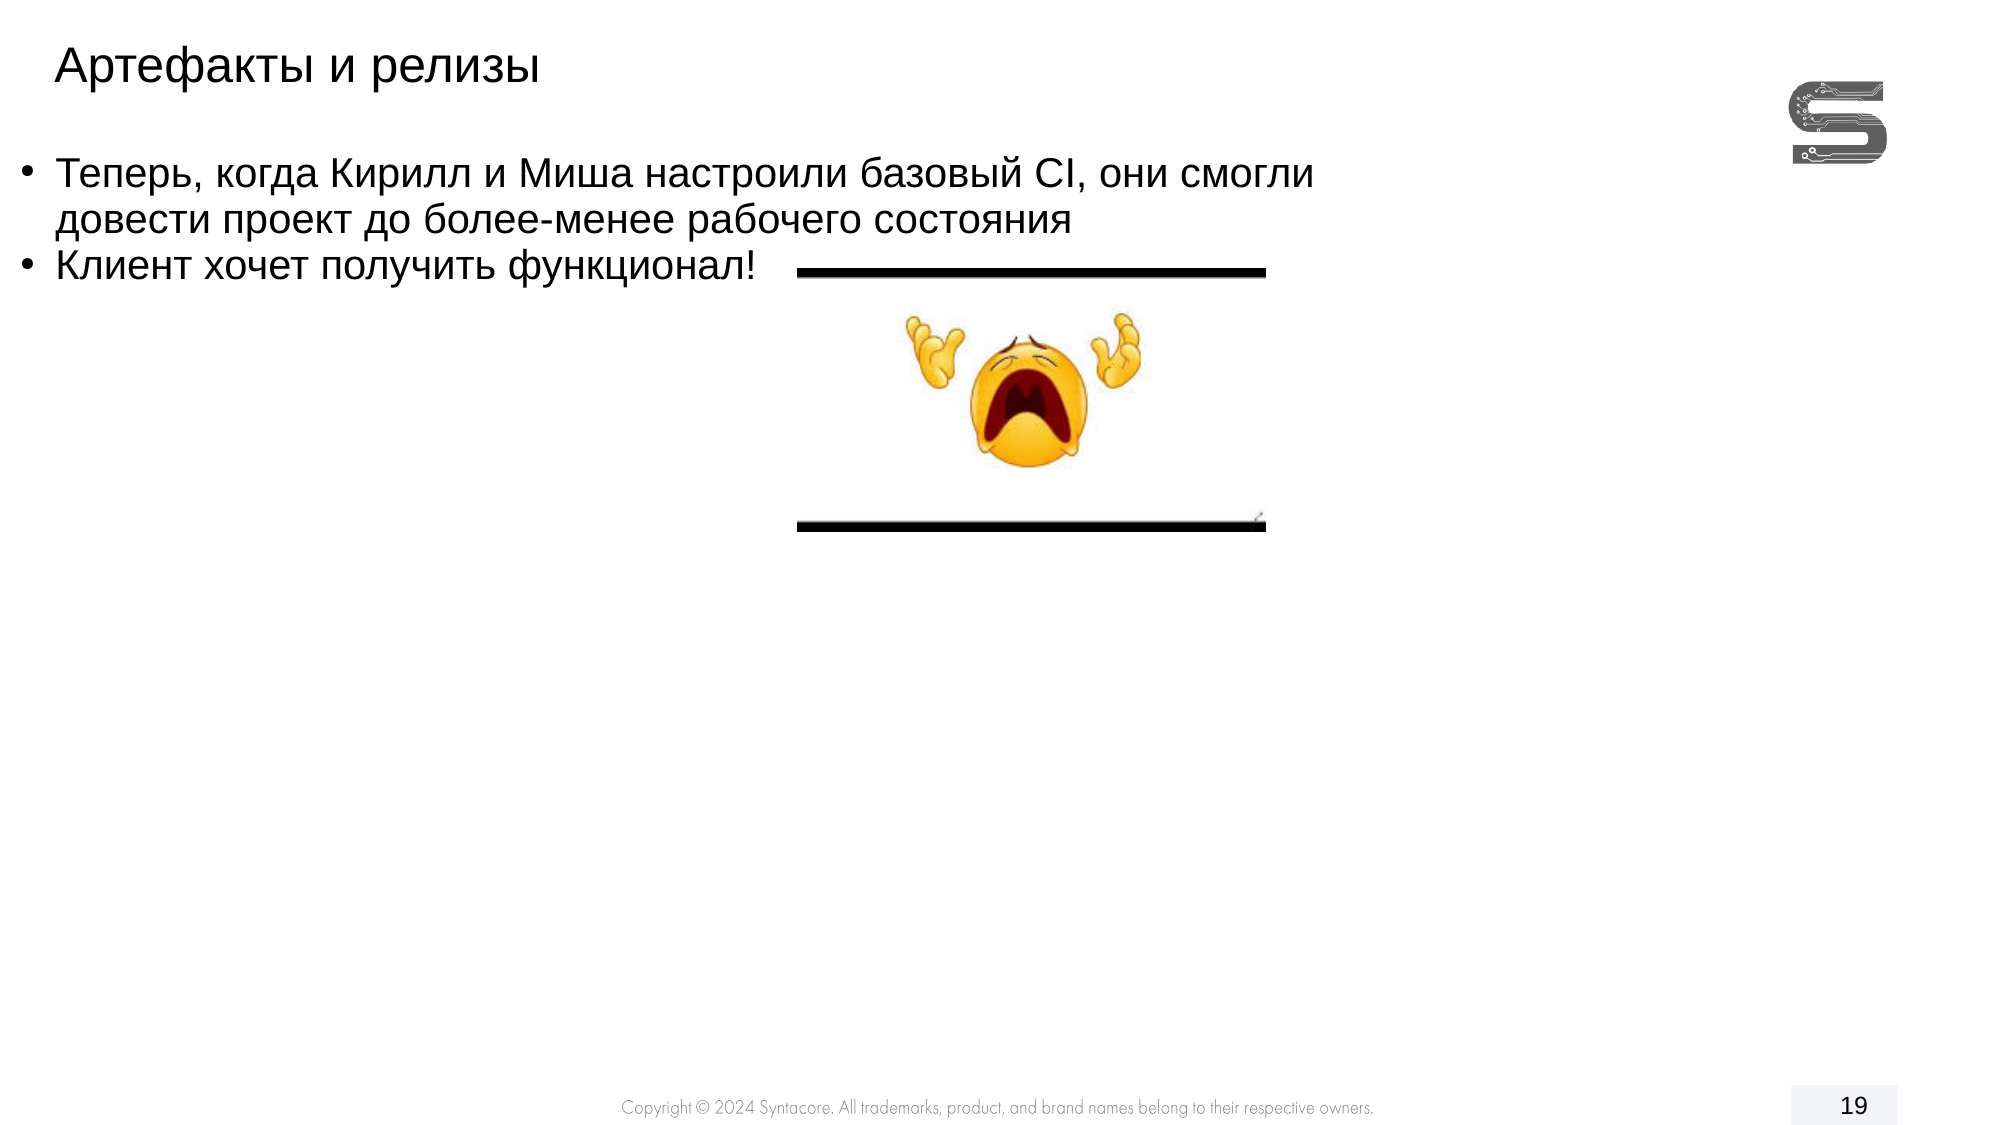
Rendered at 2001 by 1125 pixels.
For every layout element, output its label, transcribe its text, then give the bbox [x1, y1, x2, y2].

text_box Артефакты и релизы [0, 29, 857, 101]
picture [1788, 81, 1887, 164]
text_box Теперь, когда Кирилл и Миша настроили базовый CI, они смогли довести проект до более-менее рабочего состояния Клиент хочет получить функционал! [5, 141, 1477, 591]
picture [797, 268, 1266, 532]
text_box <number> [1825, 1084, 1969, 1125]
picture [621, 1094, 1381, 1119]
